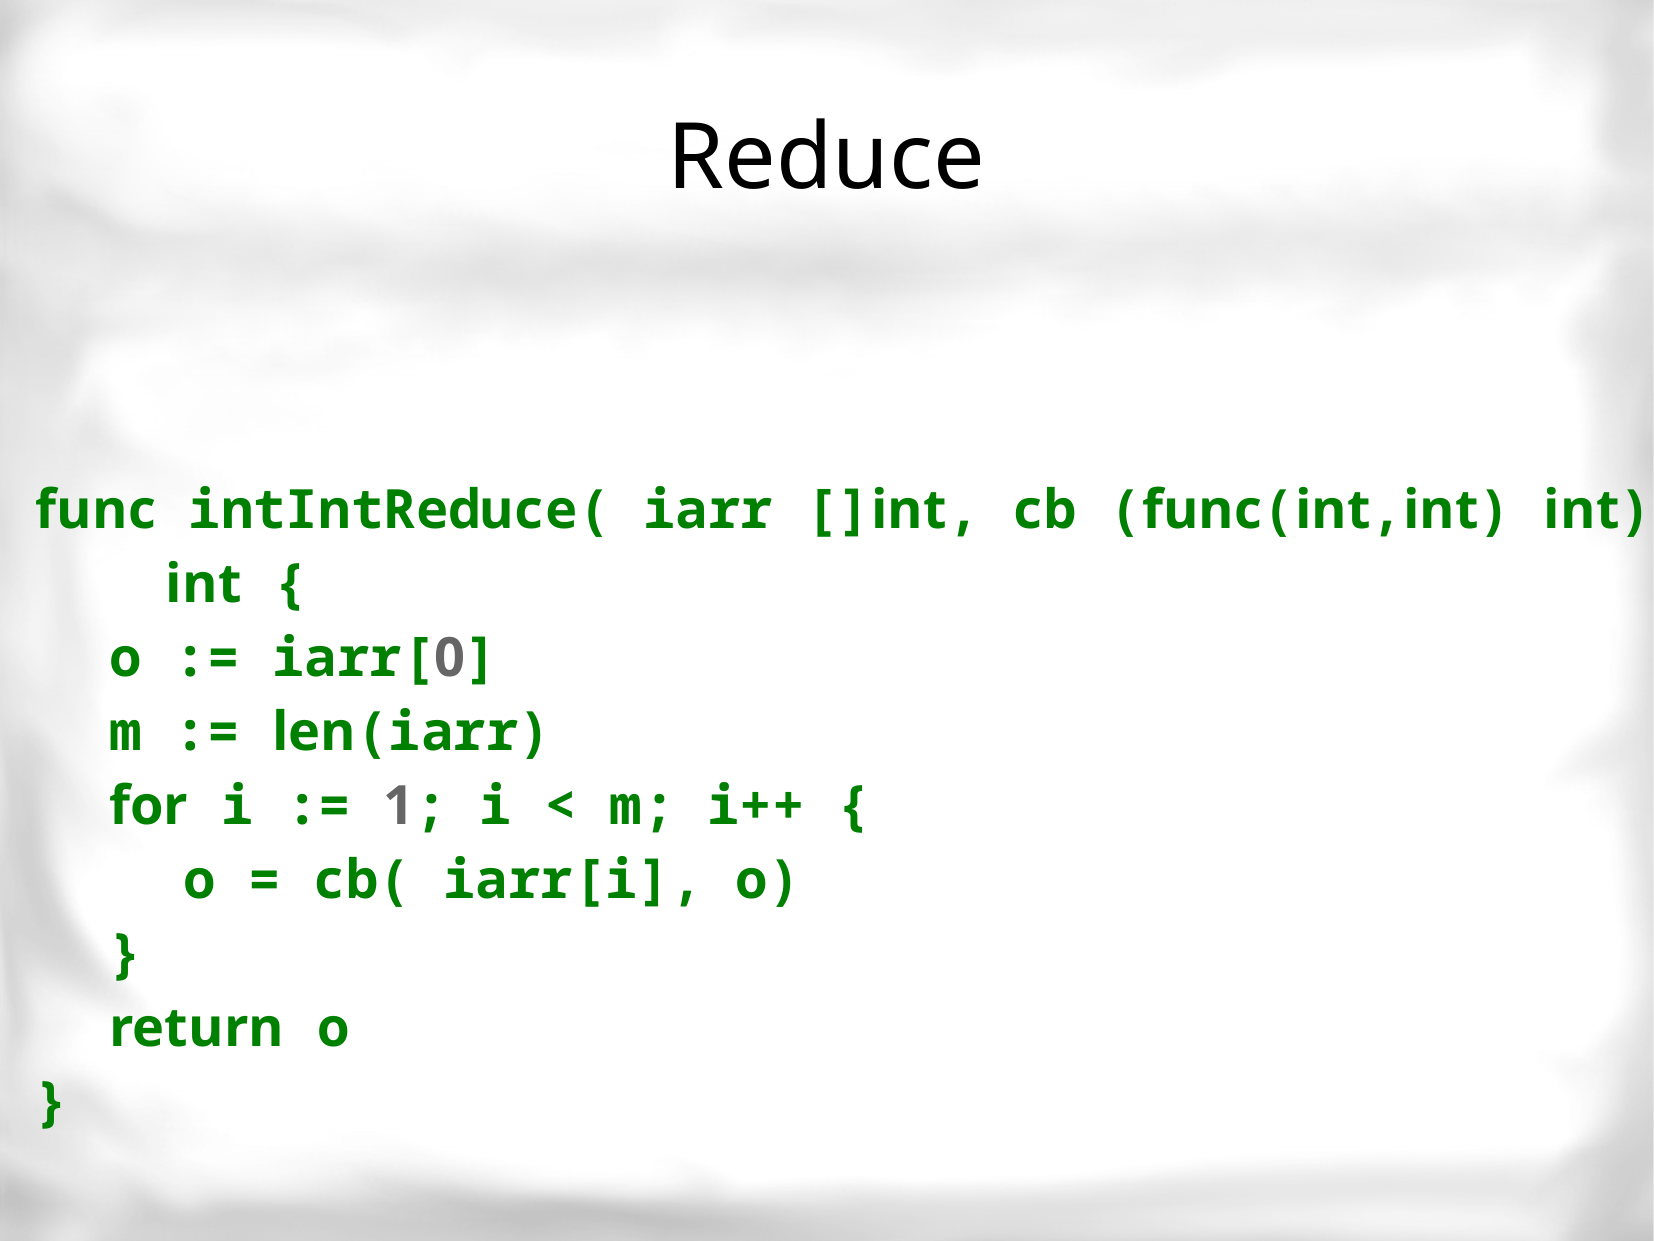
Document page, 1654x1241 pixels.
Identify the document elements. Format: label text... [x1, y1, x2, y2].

picture [0, 0, 1654, 1241]
text_box func intIntReduce( iarr []int, cb (func(int,int) int)) int { o := iarr[0] m := len(iarr) for i := 1; i < m; i++ { o = cb( iarr[i], o) } return o } [21, 388, 1575, 1058]
title Reduce [82, 49, 1571, 257]
